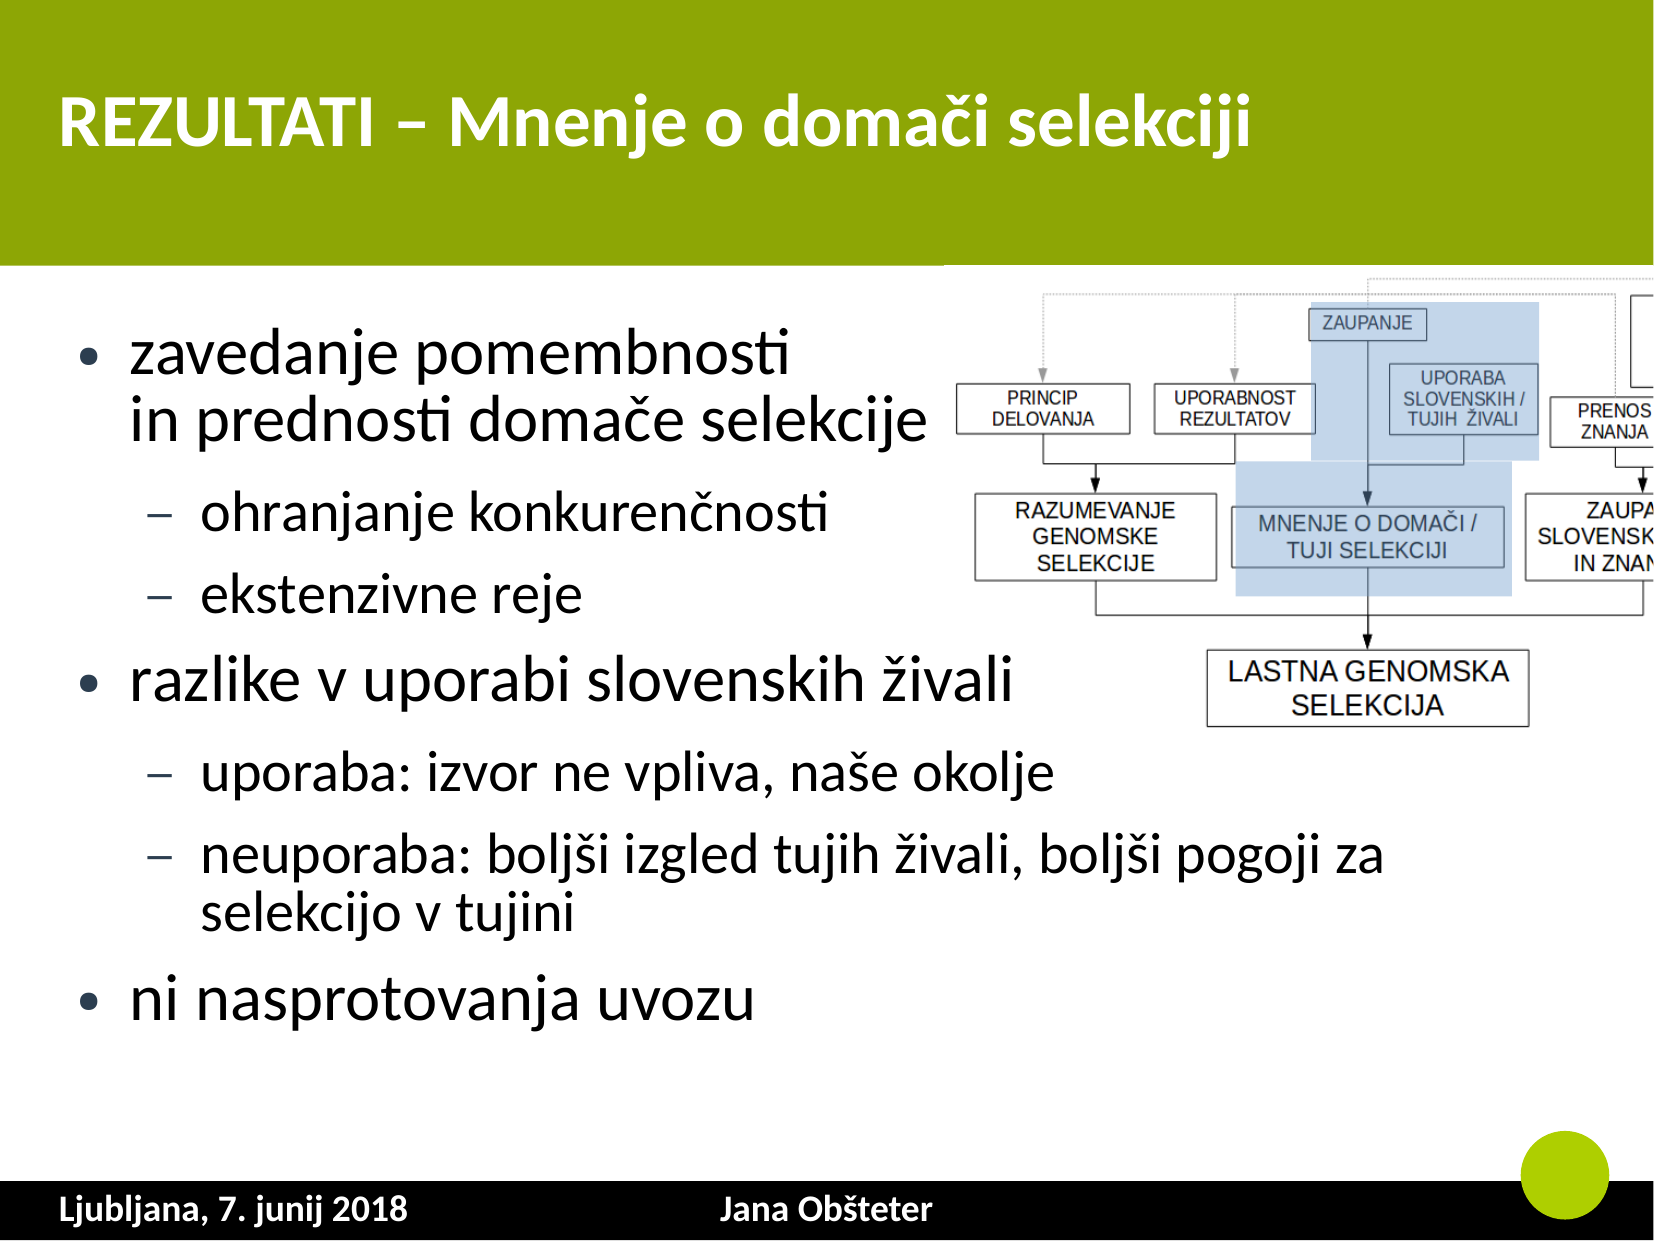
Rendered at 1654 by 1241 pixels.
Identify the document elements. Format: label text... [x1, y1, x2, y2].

title REZULTATI – Mnenje o domači selekciji [59, 49, 1595, 207]
list zavedanje pomembnosti in prednosti domače selekcije ohranjanje konkurenčnosti ekstenzivne reje razlike v uporabi slovenskih živali uporaba: izvor ne vpliva, naše okolje neuporaba: boljši izgled tujih živali, boljši pogoji za selekcijo v tujini ni nasprotovanja uvozu [59, 324, 1595, 1152]
picture [944, 265, 1654, 739]
text_box [1311, 302, 1540, 324]
